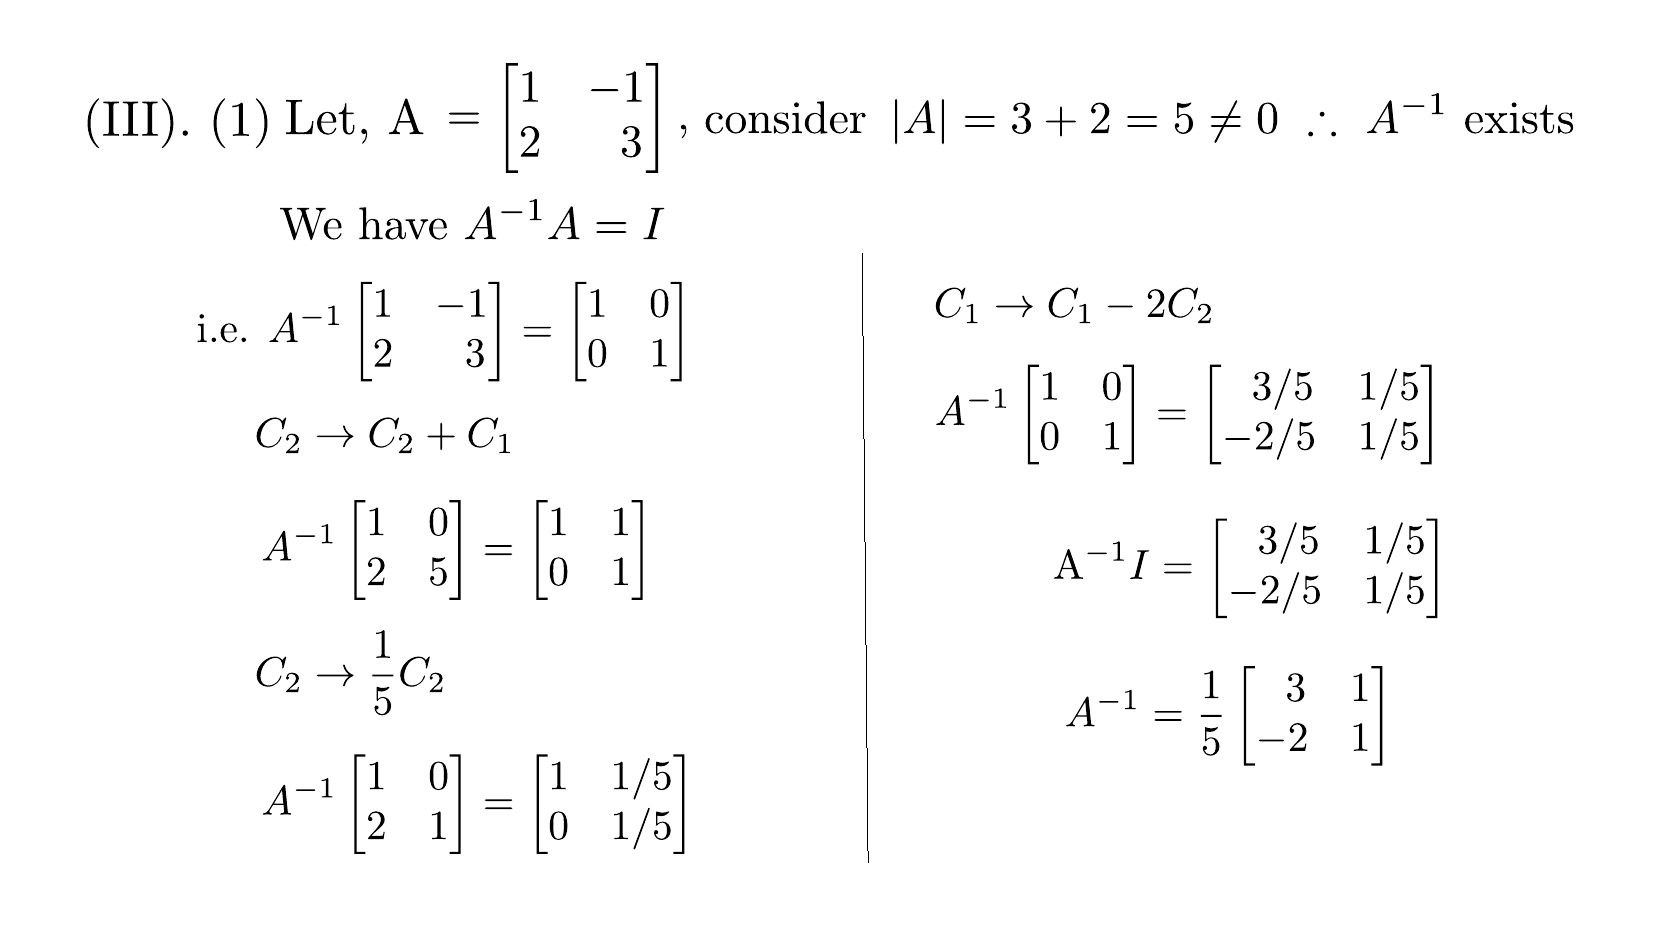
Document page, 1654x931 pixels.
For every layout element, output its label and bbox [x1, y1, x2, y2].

text_box [1054, 518, 1438, 619]
text_box [262, 754, 685, 854]
text_box [197, 281, 682, 382]
text_box [256, 417, 510, 454]
text_box [262, 500, 643, 600]
text_box [1066, 666, 1383, 766]
text_box [256, 630, 443, 716]
text_box [705, 92, 1574, 145]
subtitle [47, 129, 1607, 898]
text_box [280, 198, 665, 241]
text_box [936, 364, 1432, 465]
text_box [448, 63, 687, 173]
text_box [85, 98, 268, 149]
text_box [286, 98, 424, 144]
text_box [935, 287, 1211, 324]
